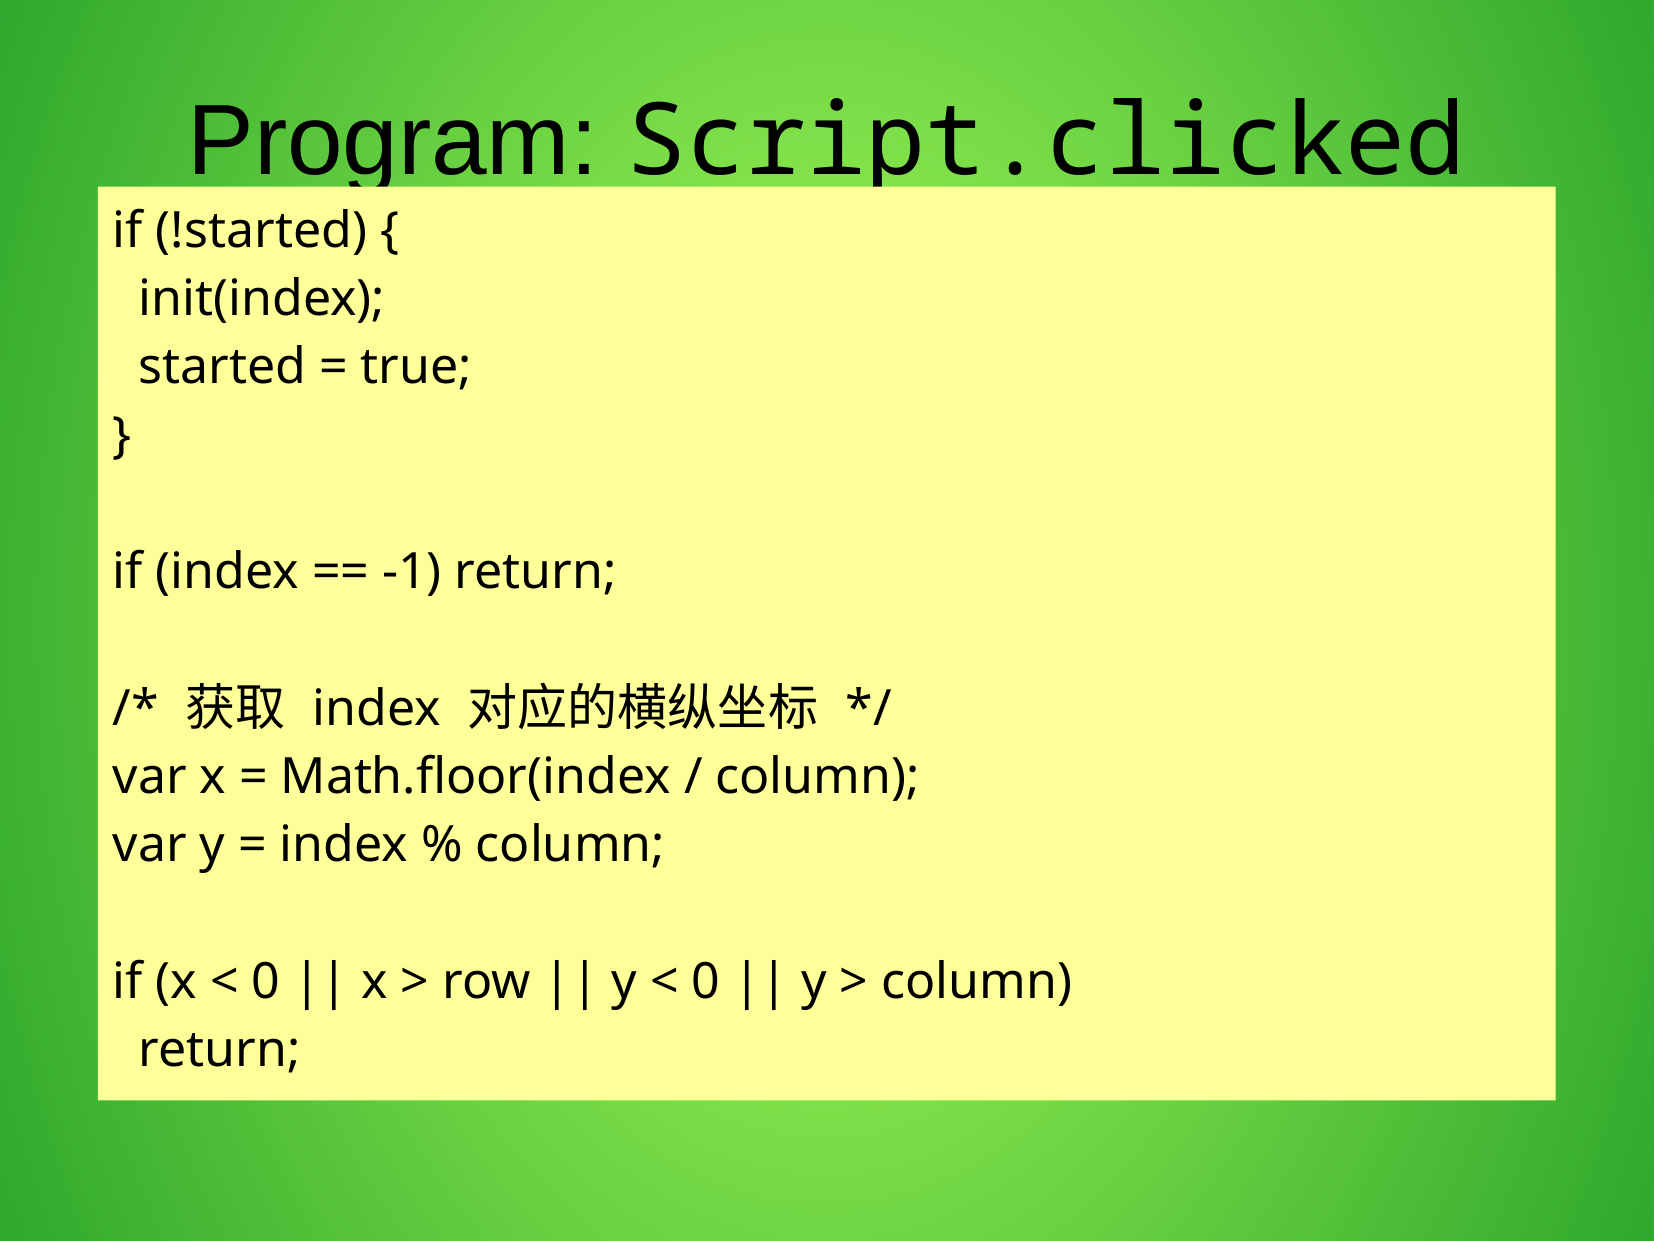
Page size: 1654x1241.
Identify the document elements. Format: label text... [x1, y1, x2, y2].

text_box Program: Script.clicked [130, 60, 1524, 186]
text_box if (!started) { init(index); started = true; } if (index == -1) return; /* 获取 index 对应的横纵坐标 */ var x = Math.floor(index / column); var y = index % column; if (x < 0 || x > row || y < 0 || y > column) return; [97, 186, 1556, 1101]
